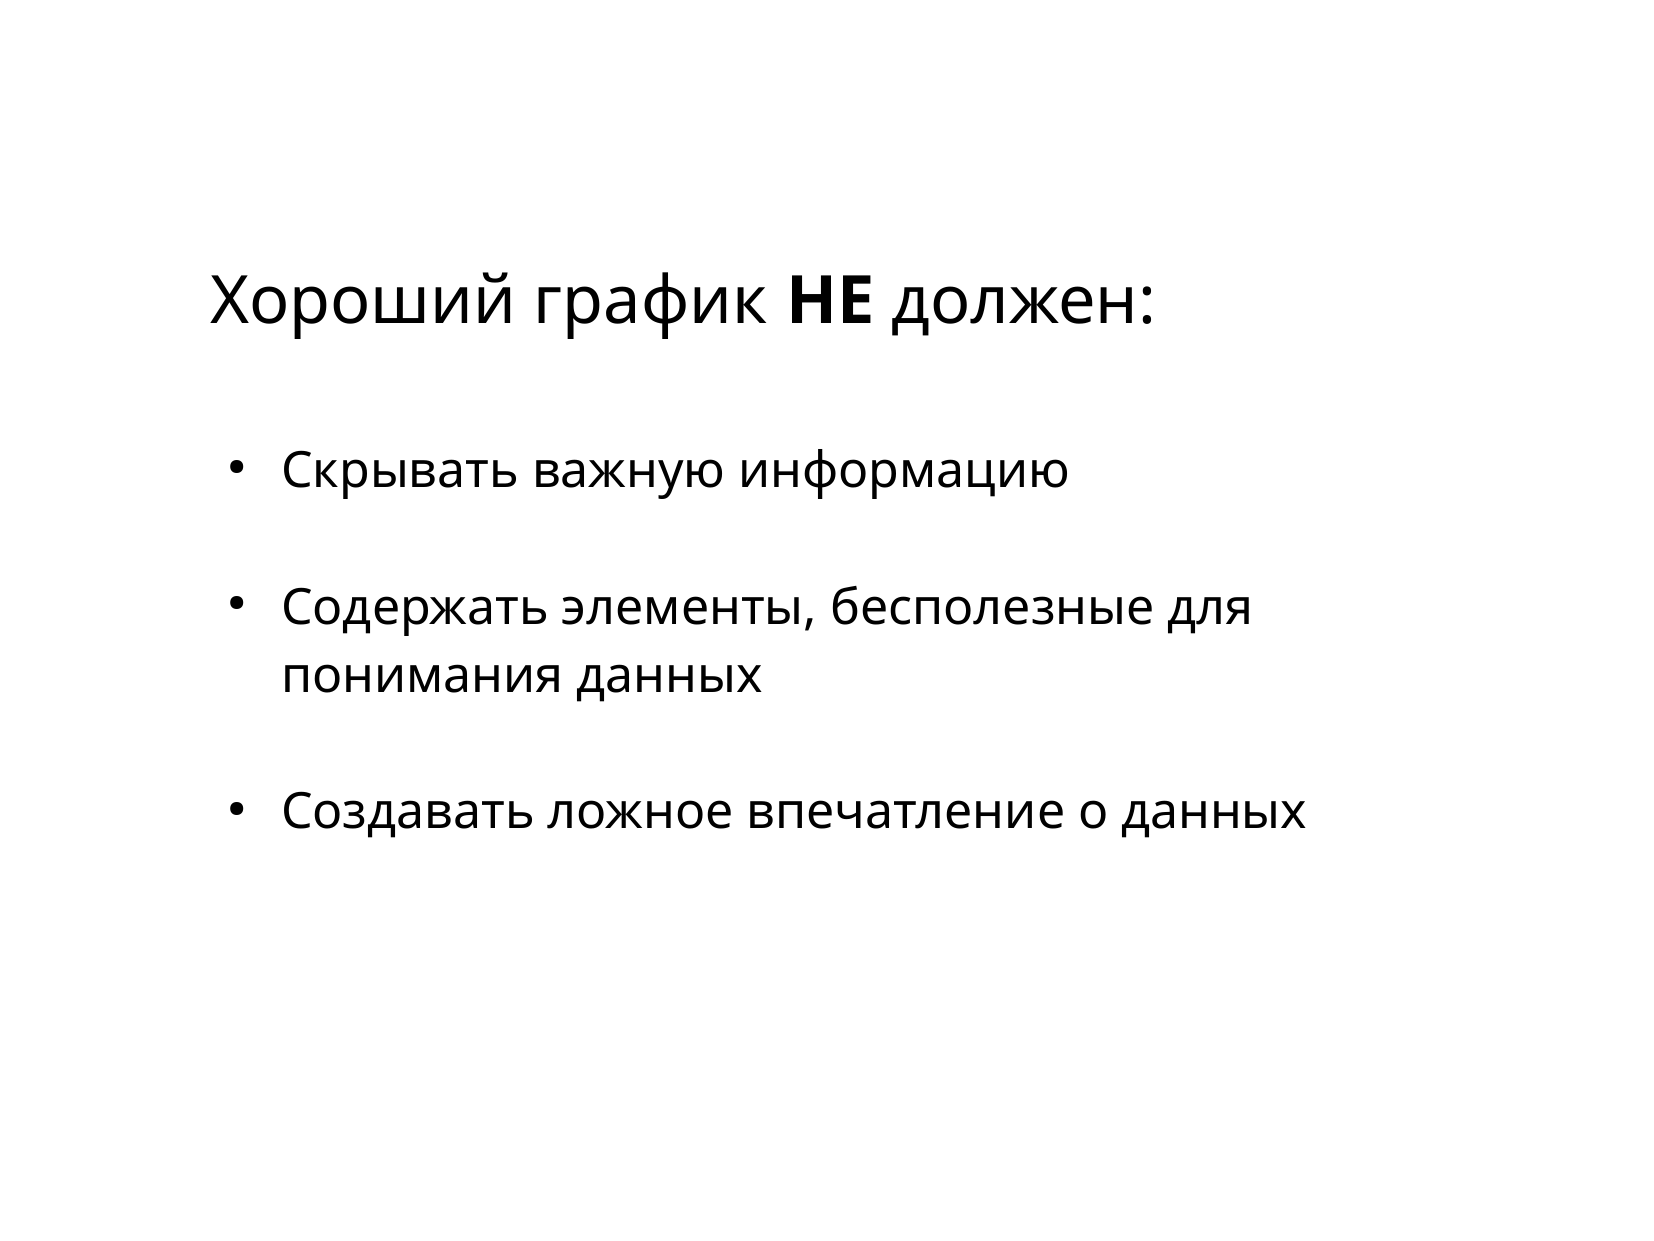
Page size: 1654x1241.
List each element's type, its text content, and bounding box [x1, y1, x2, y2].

text_box Хороший график НЕ должен: Скрывать важную информацию Содержать элементы, бесполезные для понимания данных Создавать ложное впечатление о данных [124, 154, 1482, 1049]
